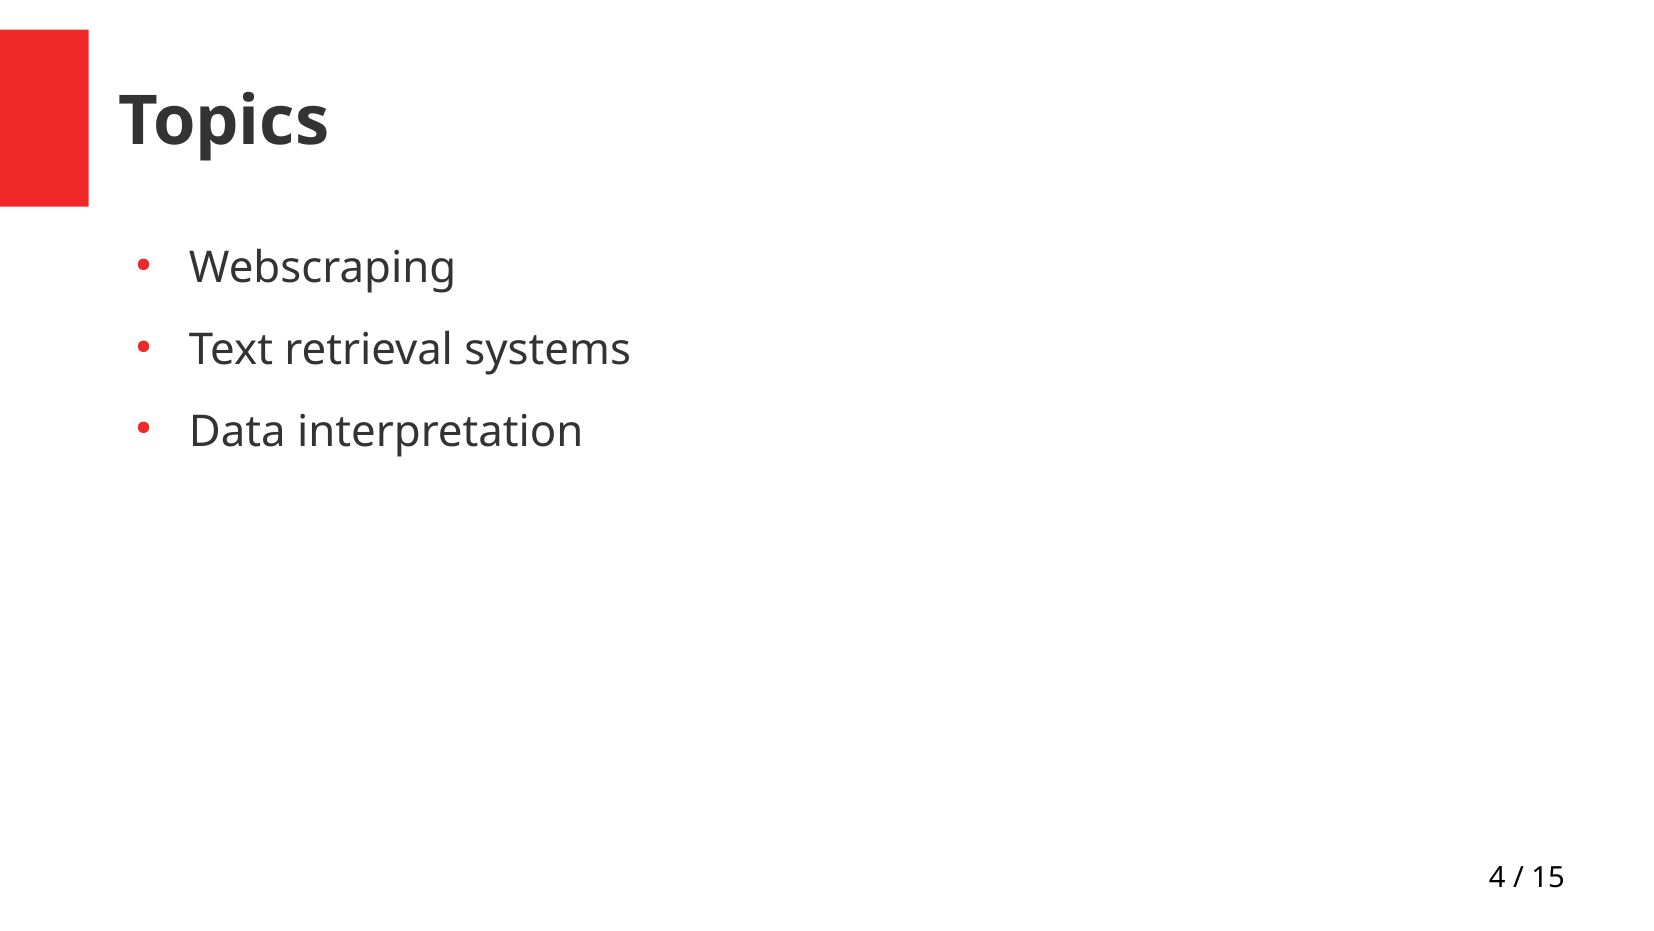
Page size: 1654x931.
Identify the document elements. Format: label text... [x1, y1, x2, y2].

list Webscraping Text retrieval systems Data interpretation [118, 236, 1595, 798]
title Topics [118, 29, 1595, 207]
